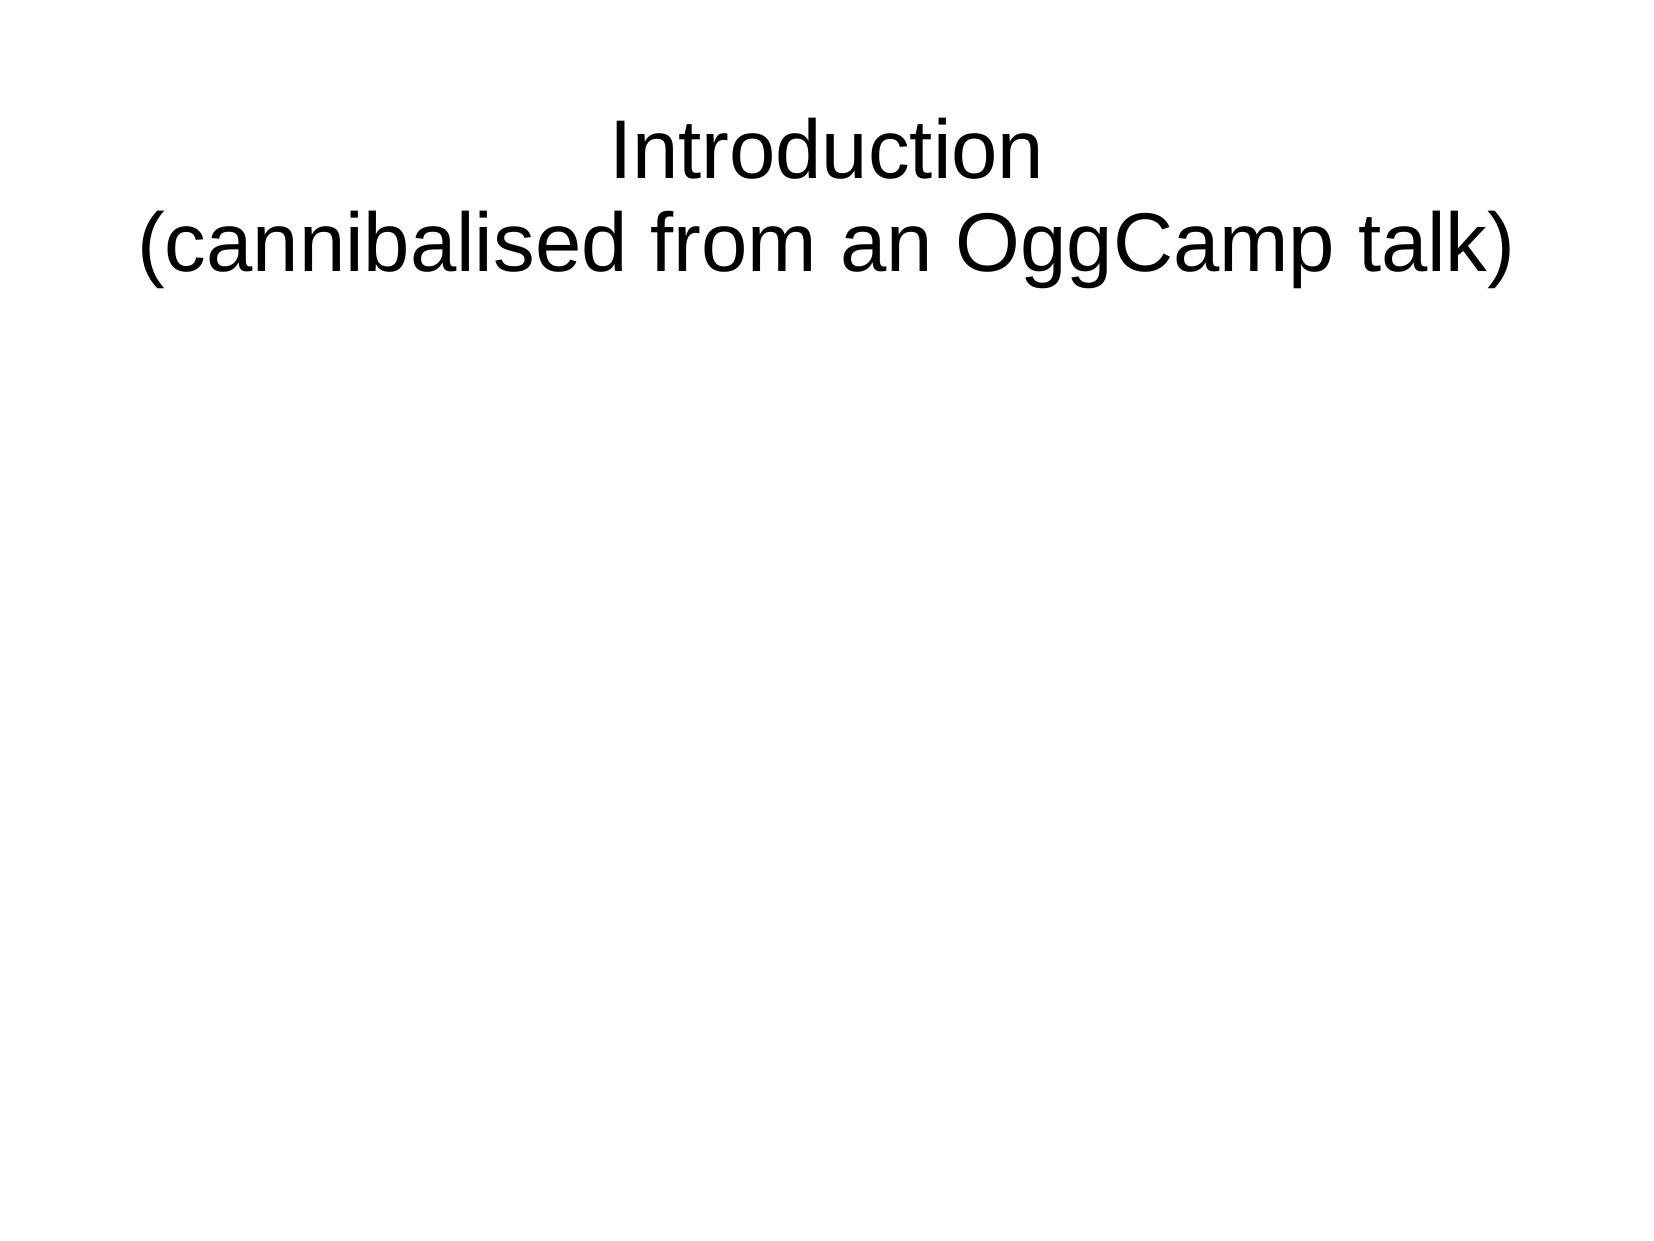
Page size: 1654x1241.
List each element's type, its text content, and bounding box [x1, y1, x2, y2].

title Introduction (cannibalised from an OggCamp talk) [82, 49, 1571, 343]
